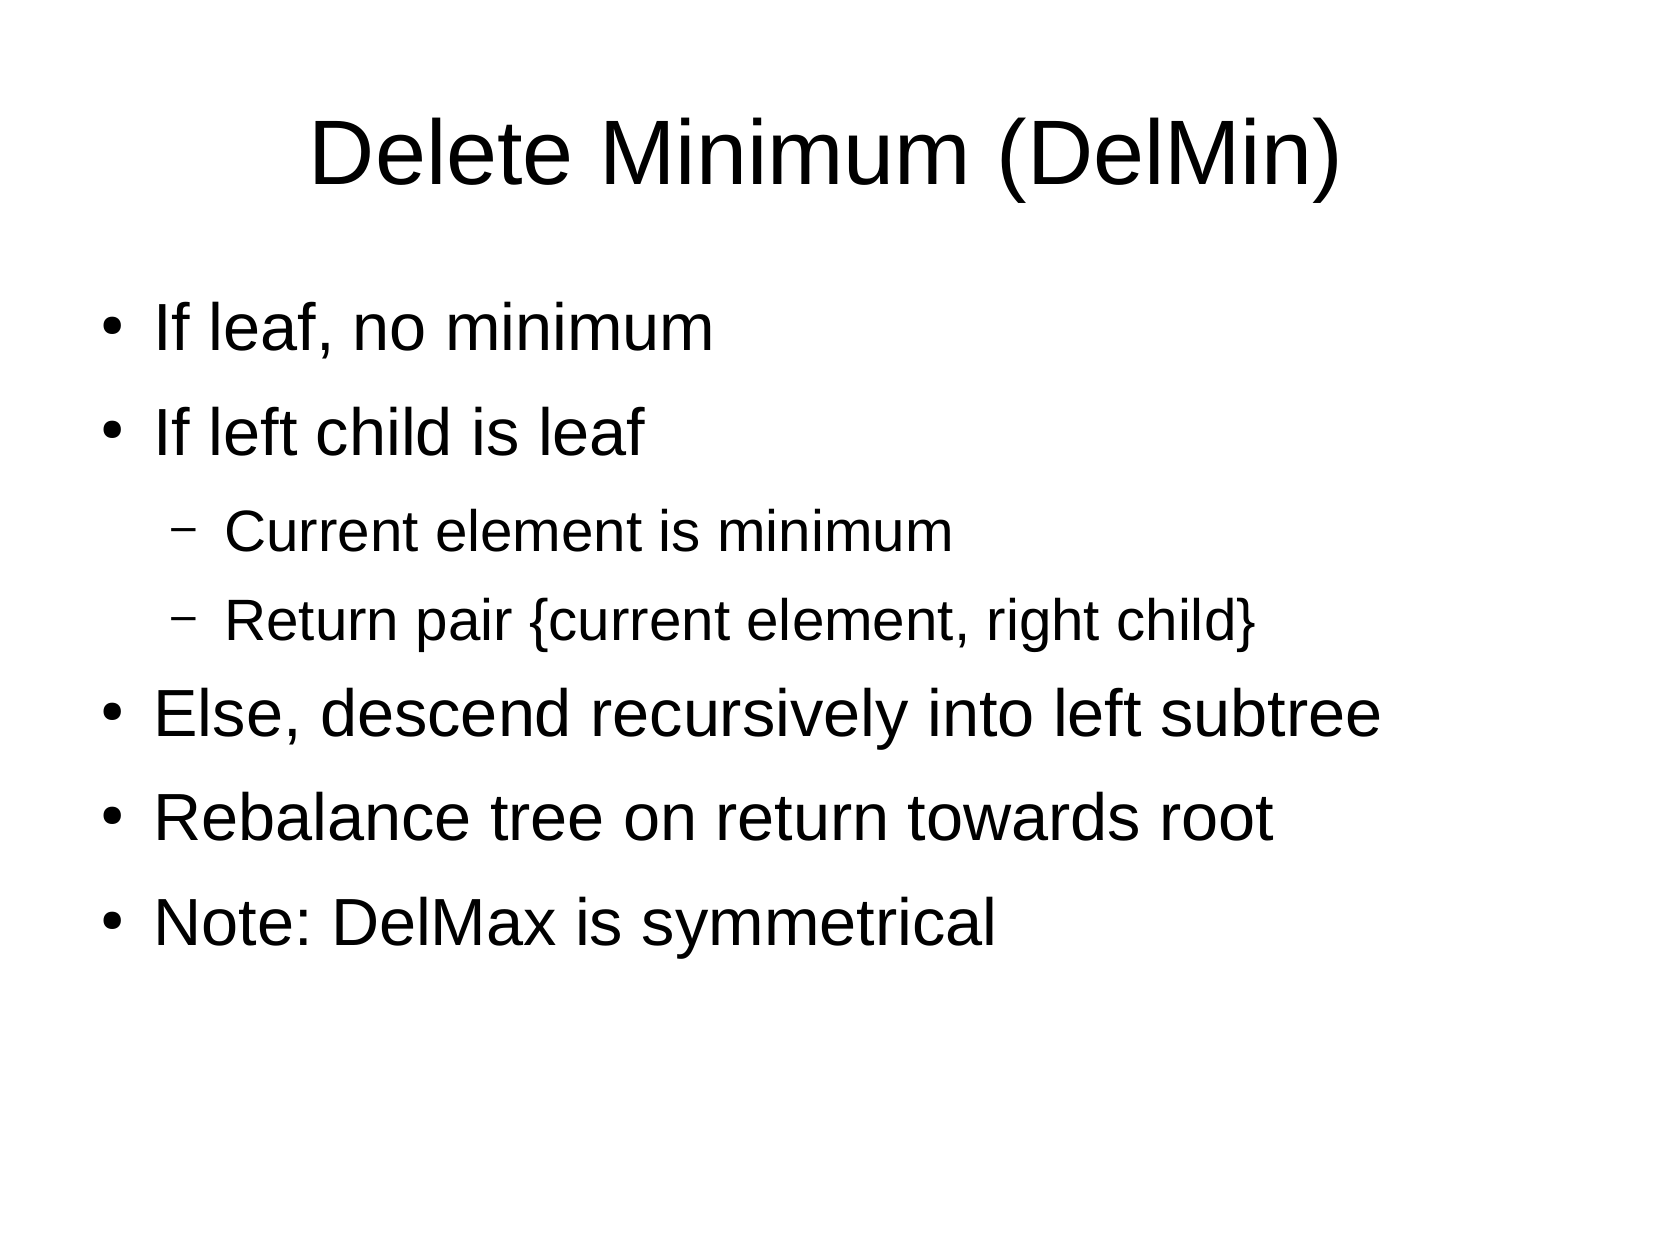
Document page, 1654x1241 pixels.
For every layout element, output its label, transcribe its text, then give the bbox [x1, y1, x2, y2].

list If leaf, no minimum If left child is leaf Current element is minimum Return pair {current element, right child} Else, descend recursively into left subtree Rebalance tree on return towards root Note: DelMax is symmetrical [82, 290, 1571, 1010]
title Delete Minimum (DelMin) [82, 49, 1571, 257]
